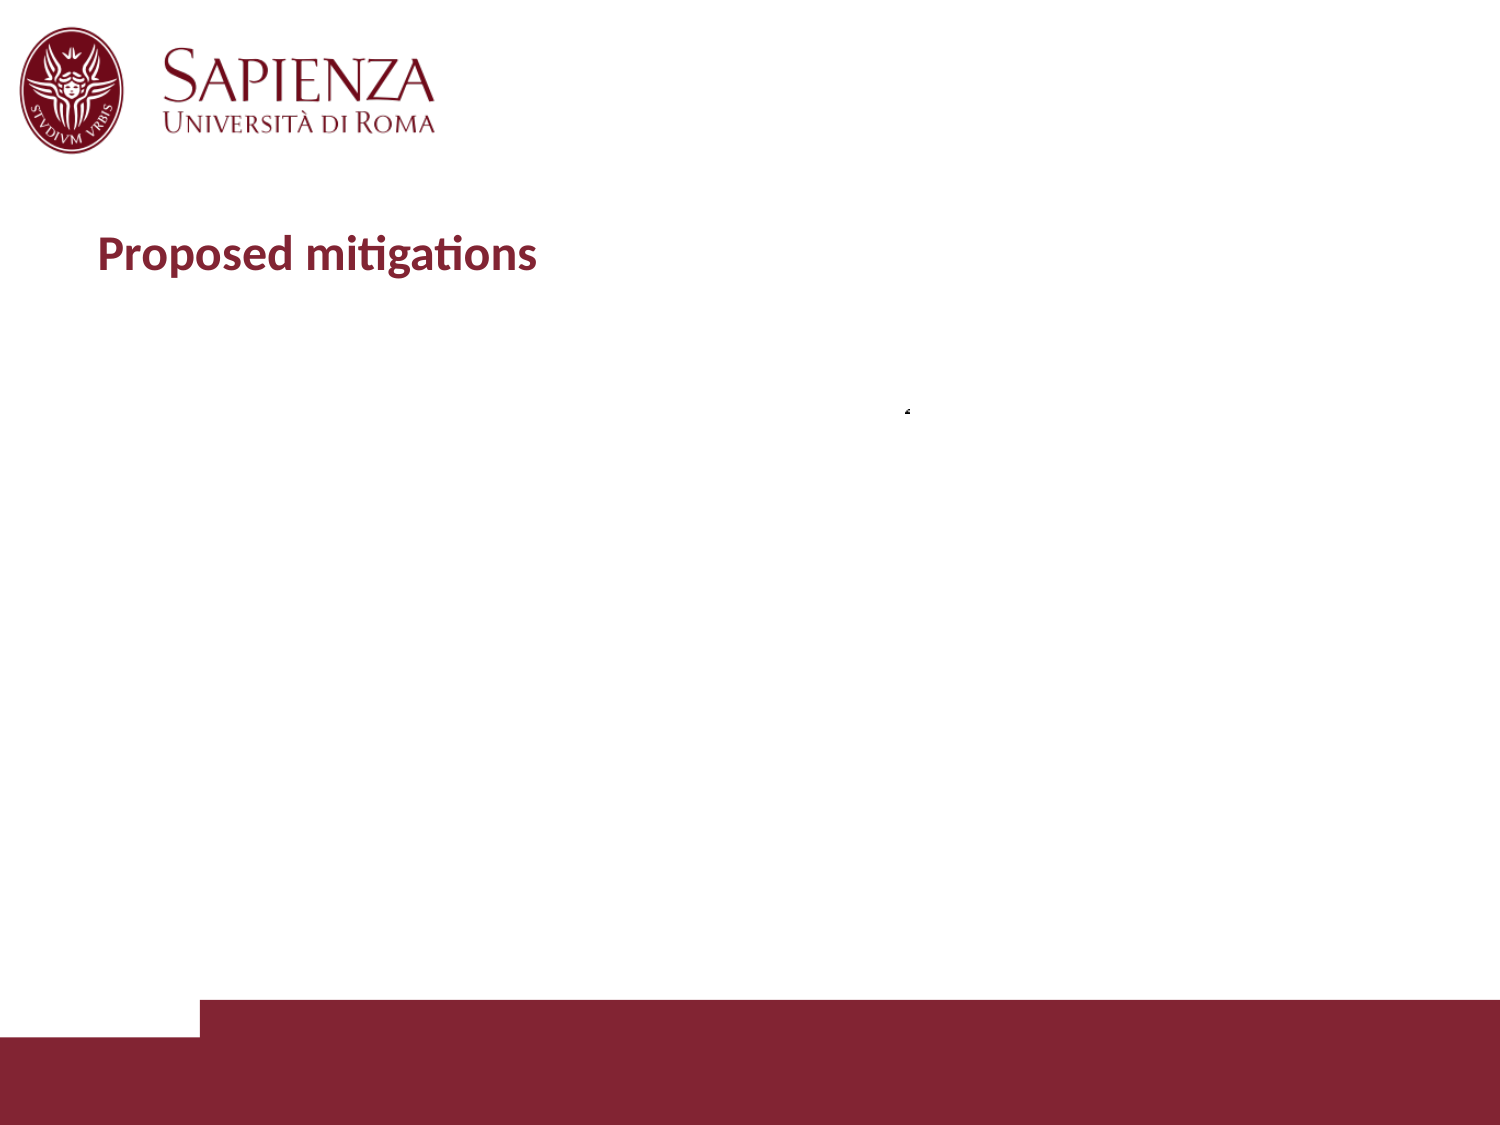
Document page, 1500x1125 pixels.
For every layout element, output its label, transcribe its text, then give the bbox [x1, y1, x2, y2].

text_box Proposed mitigations [82, 212, 1300, 296]
